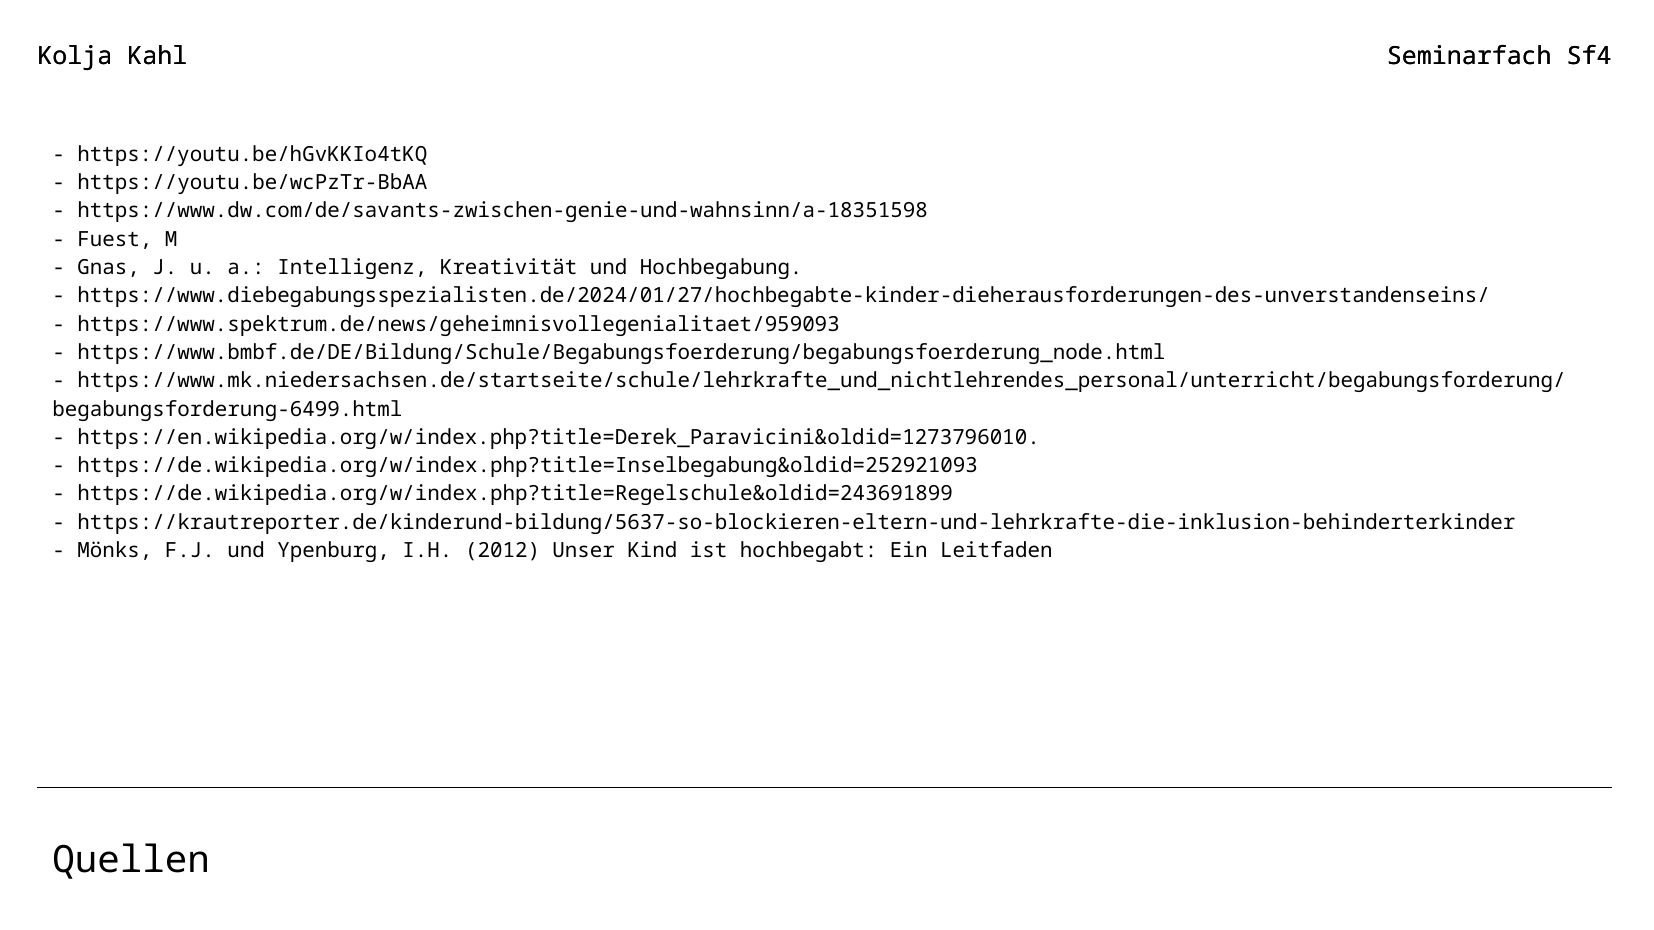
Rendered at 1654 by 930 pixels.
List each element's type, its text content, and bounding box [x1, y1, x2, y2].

text_box Quellen [37, 825, 901, 930]
text_box - https://youtu.be/hGvKKIo4tKQ - https://youtu.be/wcPzTr-BbAA - https://www.dw.com/de/savants-zwischen-genie-und-wahnsinn/a-18351598 - Fuest, M - Gnas, J. u. a.: Intelligenz, Kreativität und Hochbegabung. - https://www.diebegabungsspezialisten.de/2024/01/27/hochbegabte-kinder-dieherausforderungen-des-unverstandenseins/ - https://www.spektrum.de/news/geheimnisvollegenialitaet/959093 - https://www.bmbf.de/DE/Bildung/Schule/Begabungsfoerderung/begabungsfoerderung_node.html - https://www.mk.niedersachsen.de/startseite/schule/lehrkrafte_und_nichtlehrendes_personal/unterricht/begabungsforderung/begabungsforderung-6499.html - https://en.wikipedia.org/w/index.php?title=Derek_Paravicini&oldid=1273796010. - https://de.wikipedia.org/w/index.php?title=Inselbegabung&oldid=252921093 - https://de.wikipedia.org/w/index.php?title=Regelschule&oldid=243691899 - https://krautreporter.de/kinderund-bildung/5637-so-blockieren-eltern-und-lehrkrafte-die-inklusion-behinderterkinder - Mönks, F.J. und Ypenburg, I.H. (2012) Unser Kind ist hochbegabt: Ein Leitfaden [37, 131, 1613, 713]
title Seminarfach Sf4 [1312, 37, 1612, 76]
title Kolja Kahl [37, 37, 225, 76]
